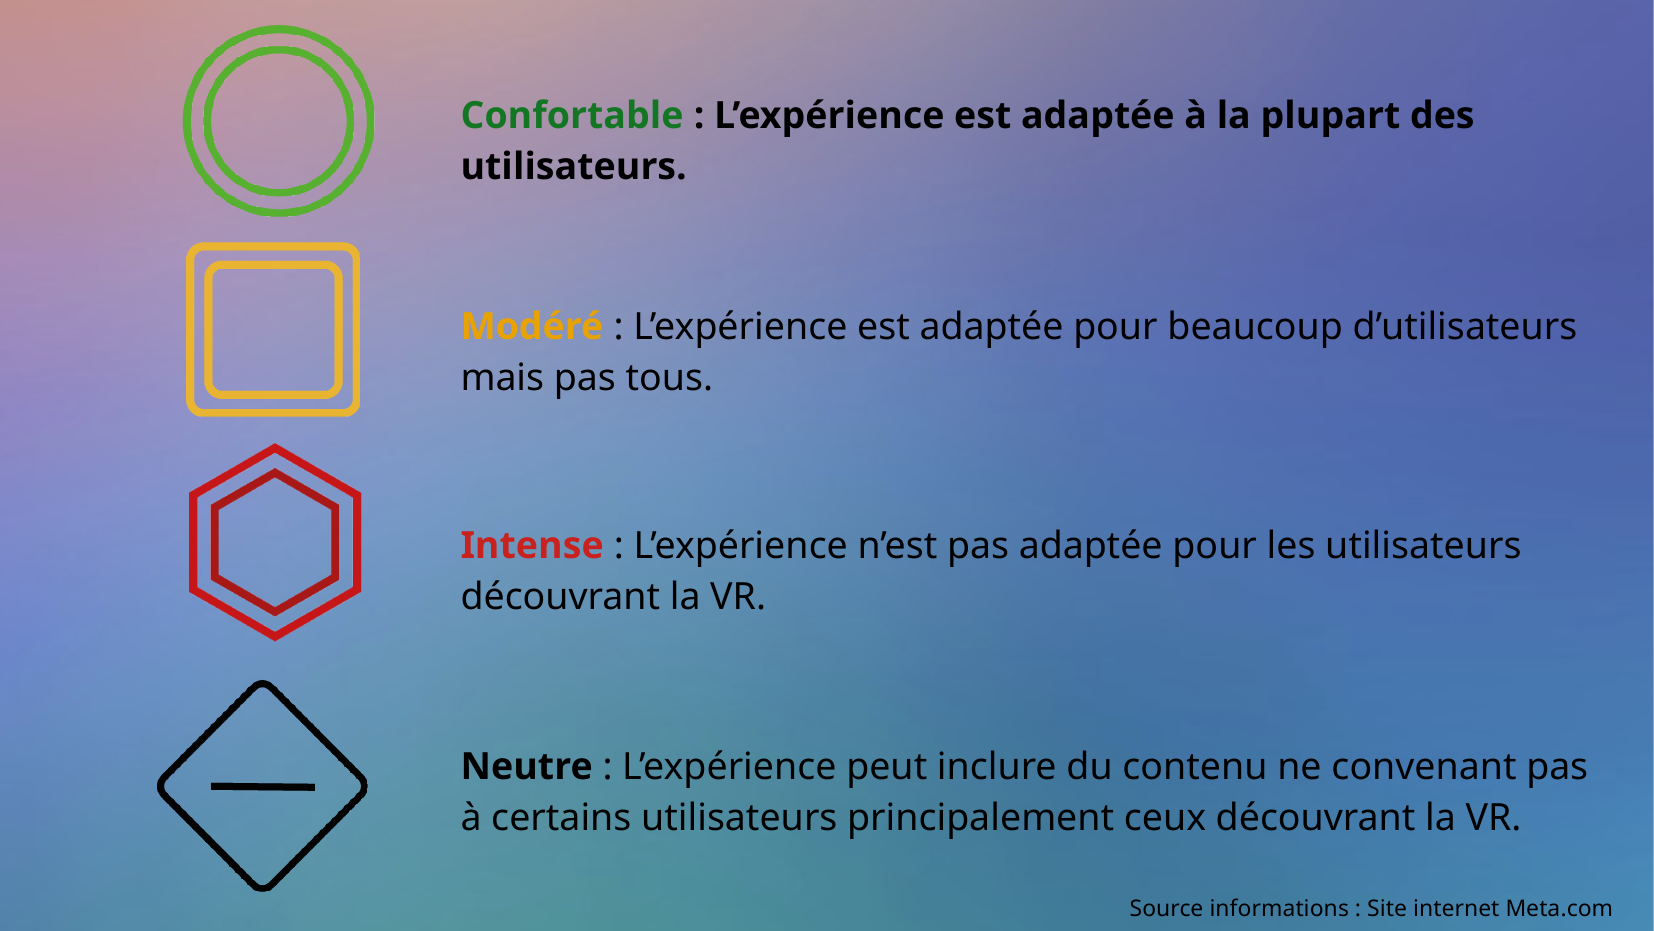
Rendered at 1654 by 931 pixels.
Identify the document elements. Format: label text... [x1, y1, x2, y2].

picture [0, 0, 1654, 931]
text_box Source informations : Site internet Meta.com [1114, 884, 1612, 931]
text_box Neutre : L’expérience peut inclure du contenu ne convenant pas à certains utilisateurs principalement ceux découvrant la VR. [445, 732, 1633, 848]
text_box Intense : L’expérience n’est pas adaptée pour les utilisateurs découvrant la VR. [445, 511, 1633, 626]
text_box Modéré : L’expérience est adaptée pour beaucoup d’utilisateurs mais pas tous. [445, 291, 1633, 407]
text_box Confortable : L’expérience est adaptée à la plupart des utilisateurs. [445, 80, 1633, 146]
